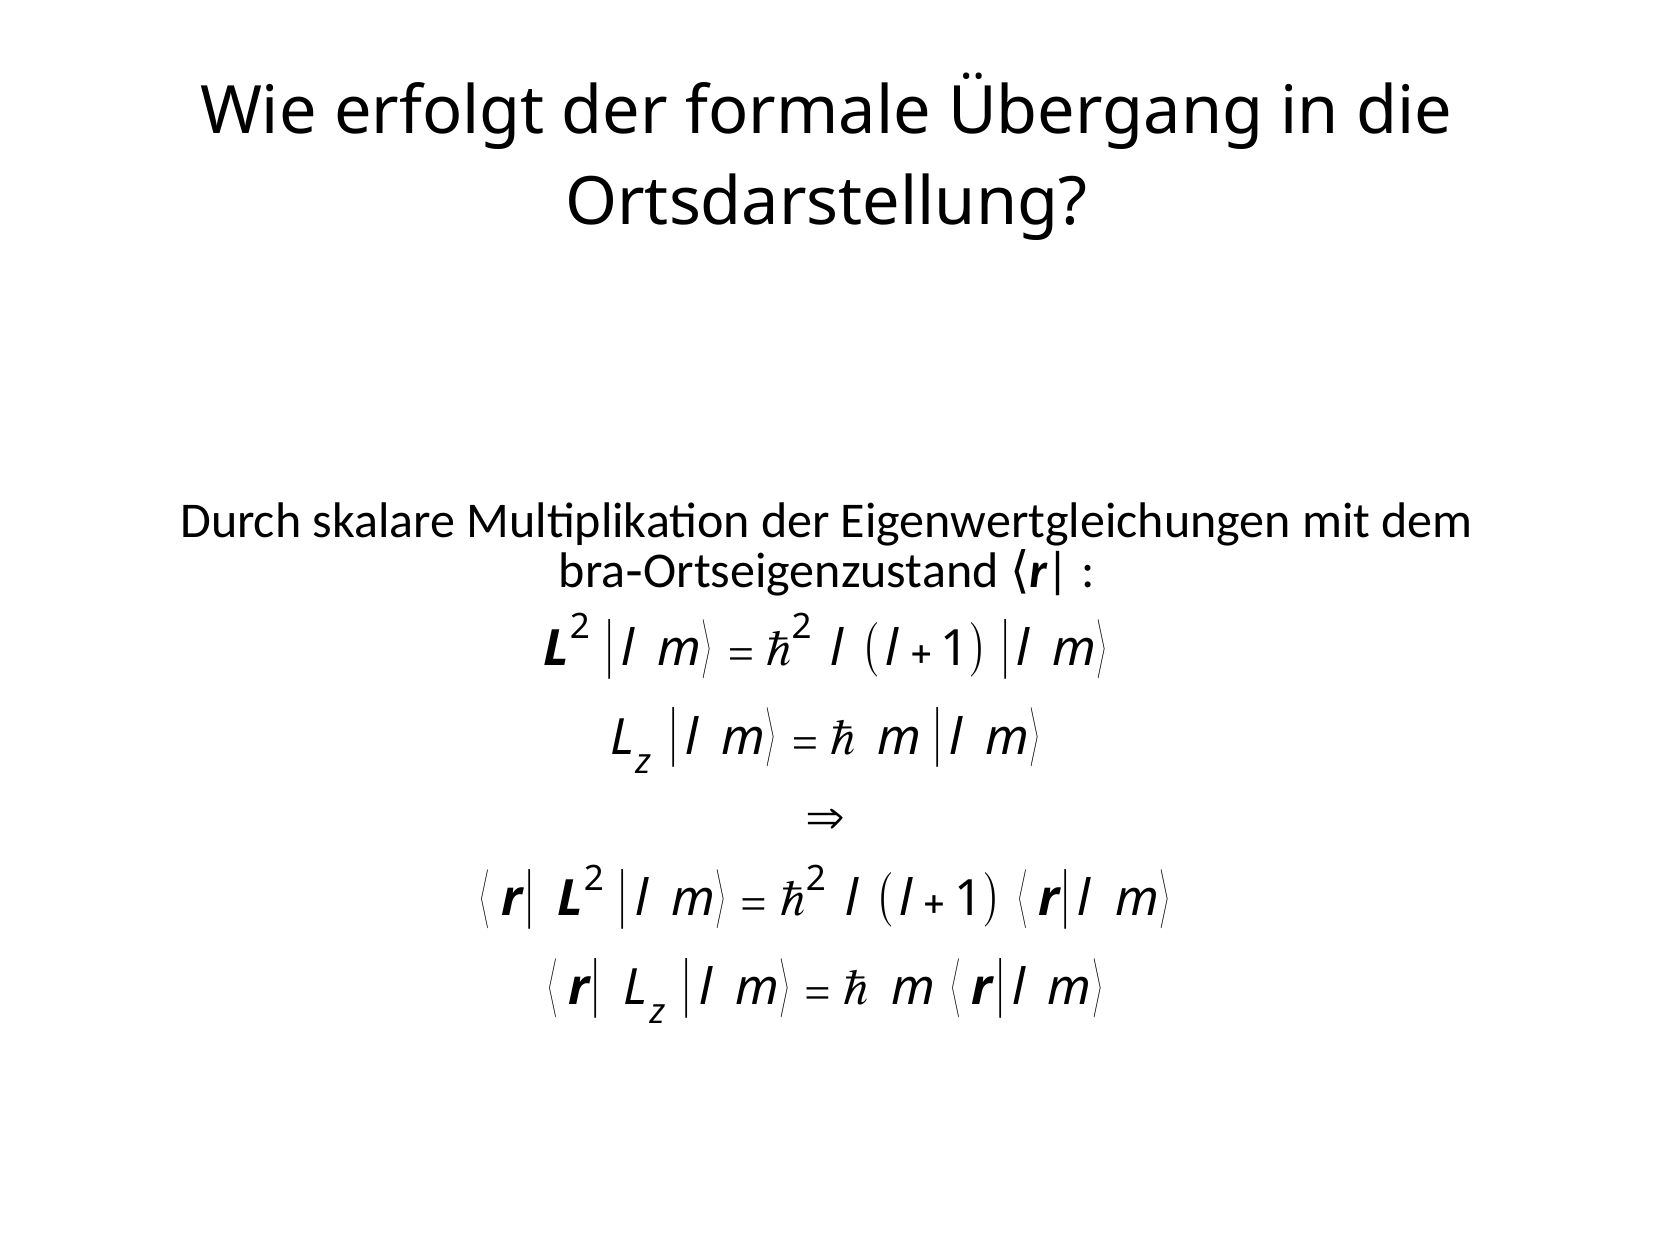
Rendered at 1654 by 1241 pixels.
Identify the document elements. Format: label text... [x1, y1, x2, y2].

title Wie erfolgt der formale Übergang in die Ortsdarstellung? [82, 49, 1571, 257]
chart [474, 605, 1179, 1119]
subtitle Durch skalare Multiplikation der Eigenwertgleichungen mit dem bra‑Ortseigenzustand ⟨r| : [82, 290, 1571, 1010]
